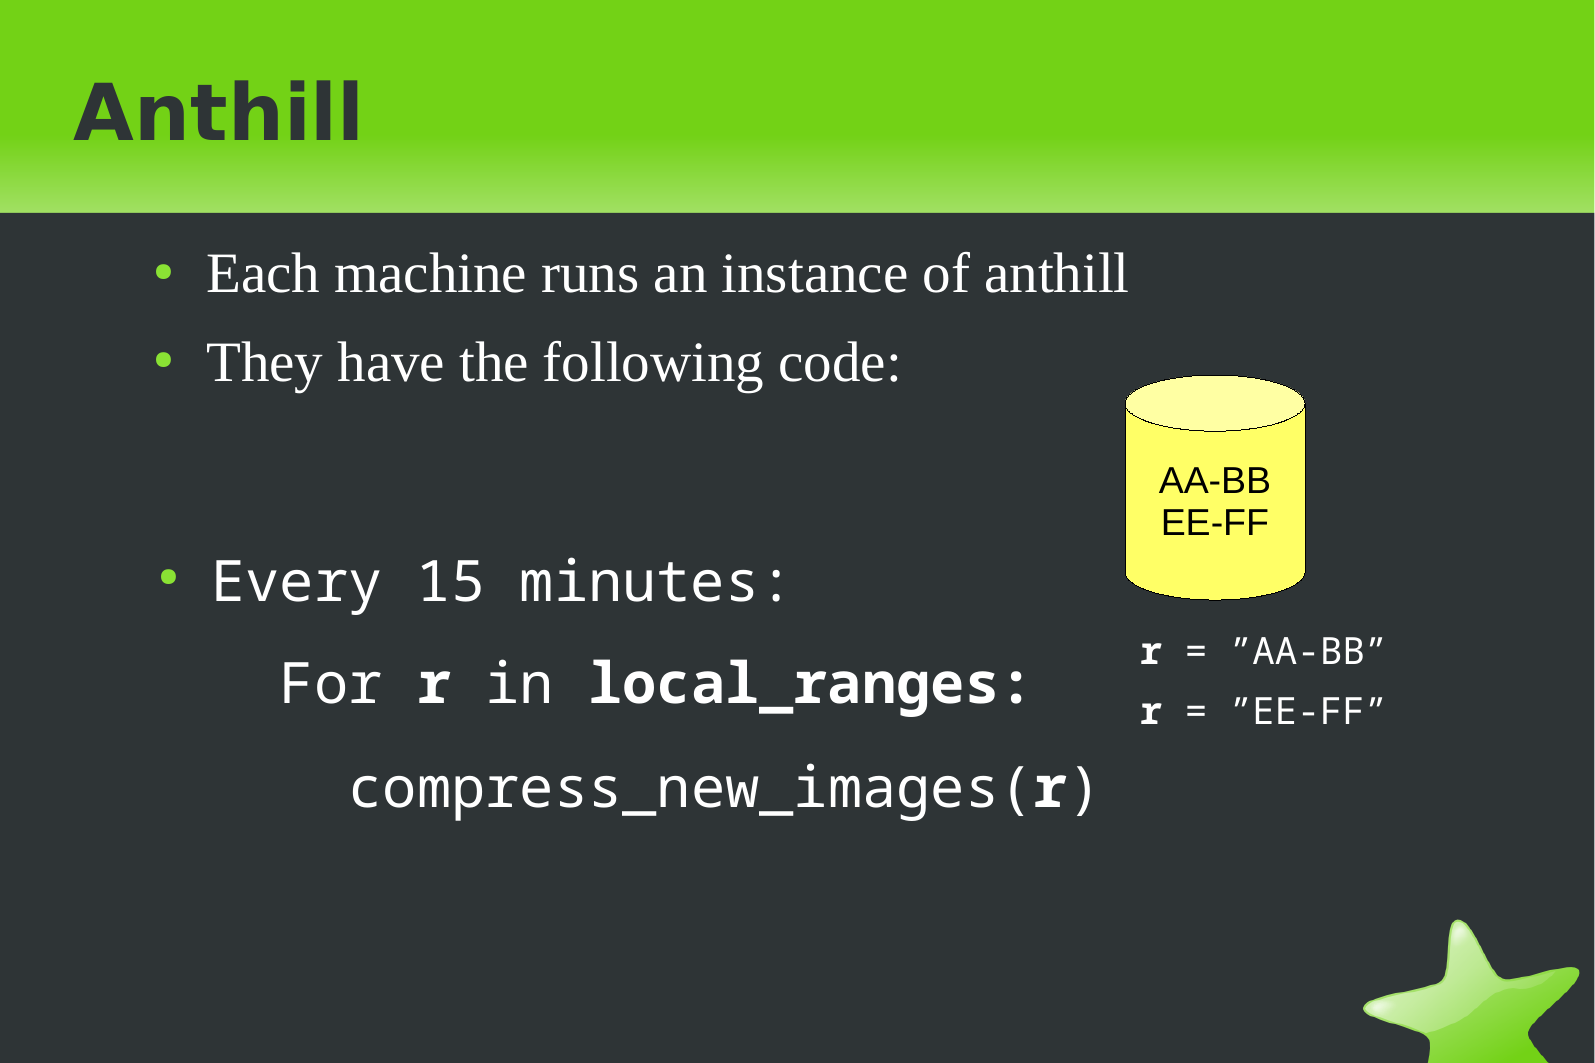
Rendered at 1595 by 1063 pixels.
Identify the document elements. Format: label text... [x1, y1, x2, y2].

text_box r = ”EE-FF” [1125, 677, 1403, 736]
list Each machine runs an instance of anthill They have the following code: [75, 241, 1510, 496]
title Anthill [74, 25, 1510, 203]
picture [0, 0, 1595, 1063]
list Every 15 minutes: For r in local_ranges: compress_new_images(r) [80, 540, 1516, 841]
text_box AA-BB EE-FF [1125, 404, 1306, 540]
